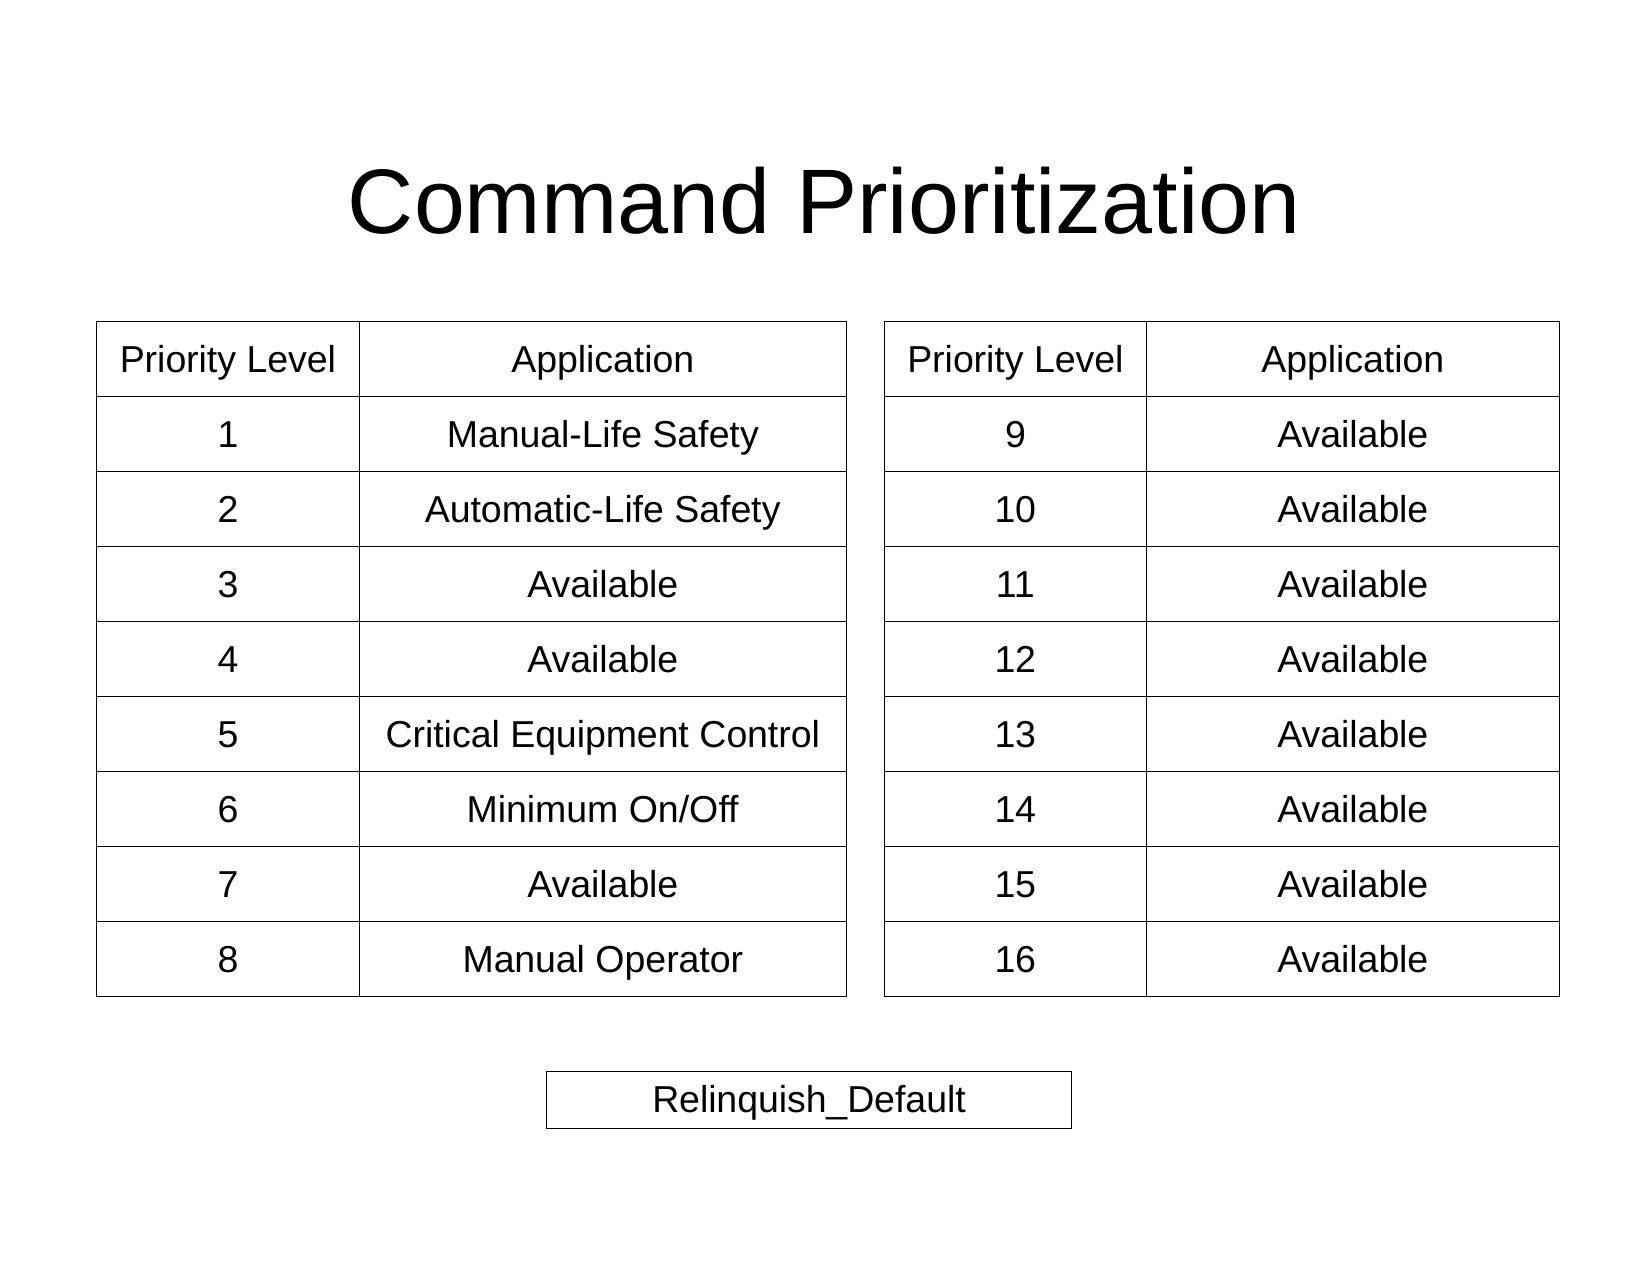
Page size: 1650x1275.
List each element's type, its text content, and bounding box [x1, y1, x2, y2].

text_box Priority Level [96, 321, 359, 396]
text_box Available [1146, 547, 1560, 621]
text_box Relinquish_Default [546, 1071, 1072, 1129]
text_box Available [1146, 846, 1560, 921]
text_box 7 [96, 846, 359, 921]
text_box Available [1146, 396, 1560, 471]
text_box 16 [884, 921, 1146, 997]
text_box 15 [884, 846, 1146, 921]
text_box 11 [884, 547, 1146, 621]
text_box Available [1146, 471, 1560, 547]
text_box Available [1146, 621, 1560, 696]
text_box 10 [884, 471, 1146, 547]
text_box Minimum On/Off [359, 771, 847, 846]
text_box Available [359, 846, 847, 921]
text_box 9 [884, 396, 1146, 471]
text_box Available [359, 547, 847, 621]
text_box Available [359, 621, 847, 696]
text_box Automatic-Life Safety [359, 471, 847, 547]
text_box Critical Equipment Control [359, 696, 847, 771]
text_box Available [1146, 921, 1560, 997]
text_box 12 [884, 621, 1146, 696]
text_box 8 [96, 921, 359, 997]
title Command Prioritization [135, 105, 1515, 299]
text_box Available [1146, 771, 1560, 846]
text_box Priority Level [884, 321, 1146, 396]
text_box Manual Operator [359, 921, 847, 997]
text_box 6 [96, 771, 359, 846]
text_box Application [1146, 321, 1560, 396]
text_box 14 [884, 771, 1146, 846]
text_box Available [1146, 696, 1560, 771]
text_box Application [359, 321, 847, 396]
text_box 2 [96, 471, 359, 547]
text_box 4 [96, 621, 359, 696]
text_box 13 [884, 696, 1146, 771]
text_box 5 [96, 696, 359, 771]
text_box Manual-Life Safety [359, 396, 847, 471]
text_box 1 [96, 396, 359, 471]
text_box 3 [96, 547, 359, 621]
